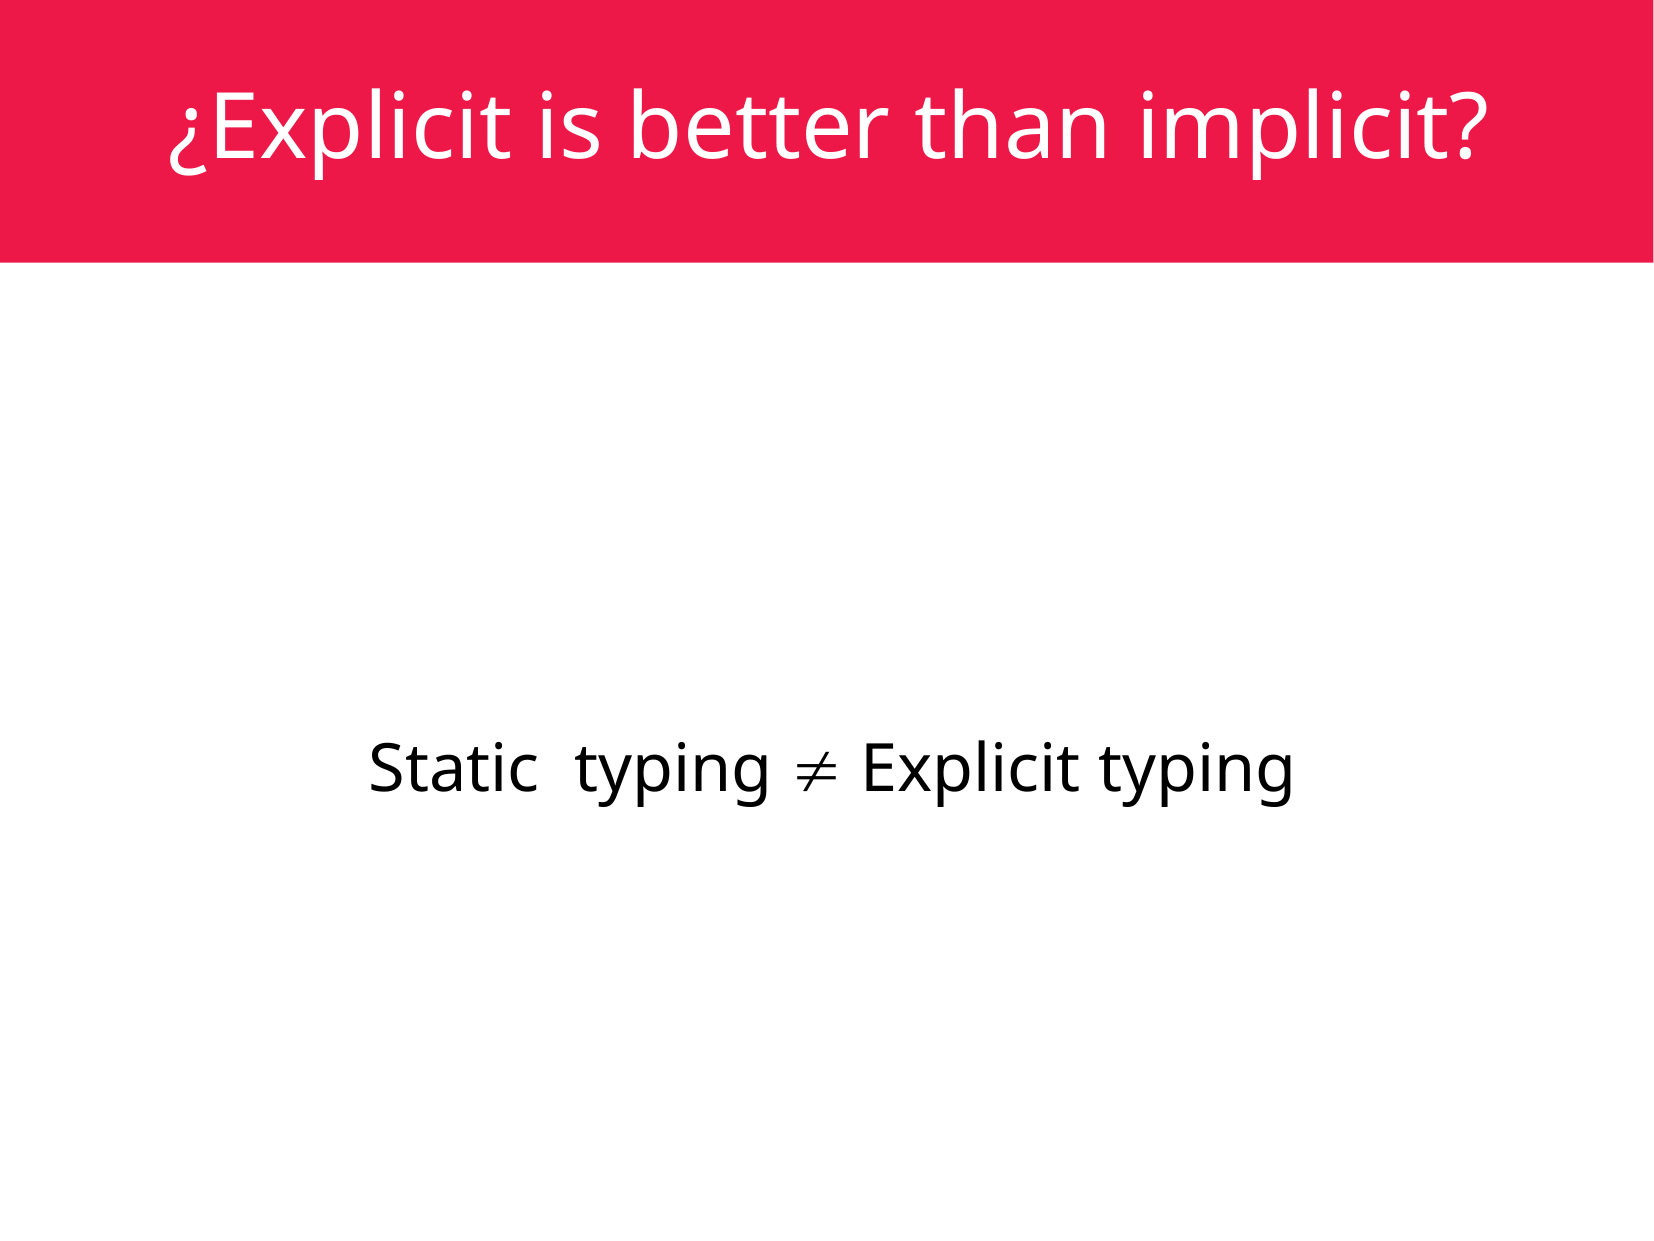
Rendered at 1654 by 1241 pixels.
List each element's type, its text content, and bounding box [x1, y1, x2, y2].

title ¿Explicit is better than implicit? [47, 19, 1613, 228]
subtitle Static typing ≠ Explicit typing [53, 290, 1613, 1241]
